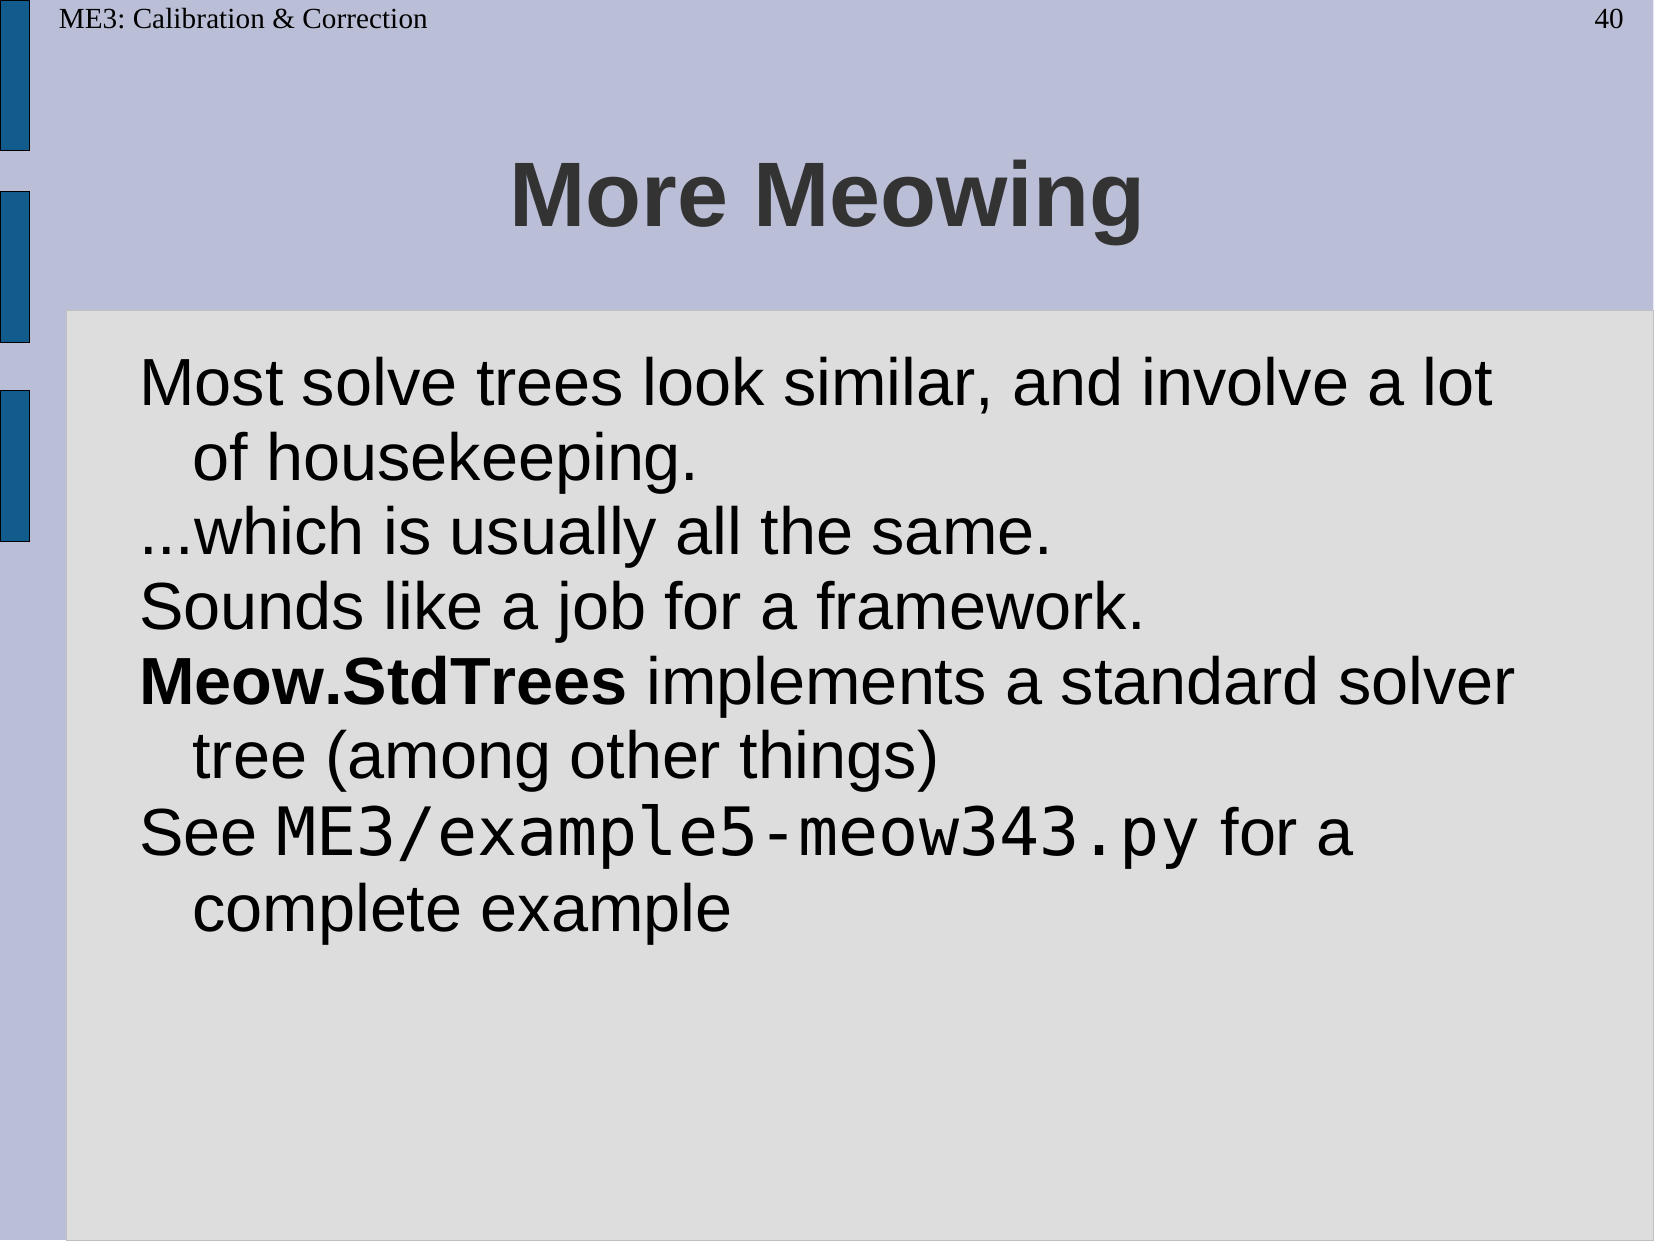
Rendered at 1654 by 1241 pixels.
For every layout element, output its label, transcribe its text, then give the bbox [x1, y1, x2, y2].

title More Meowing [121, 98, 1534, 291]
list Most solve trees look similar, and involve a lot of housekeeping. ...which is usually all the same. Sounds like a job for a framework. Meow.StdTrees implements a standard solver tree (among other things) See ME3/example5-meow343.py for a complete example [121, 344, 1534, 1112]
